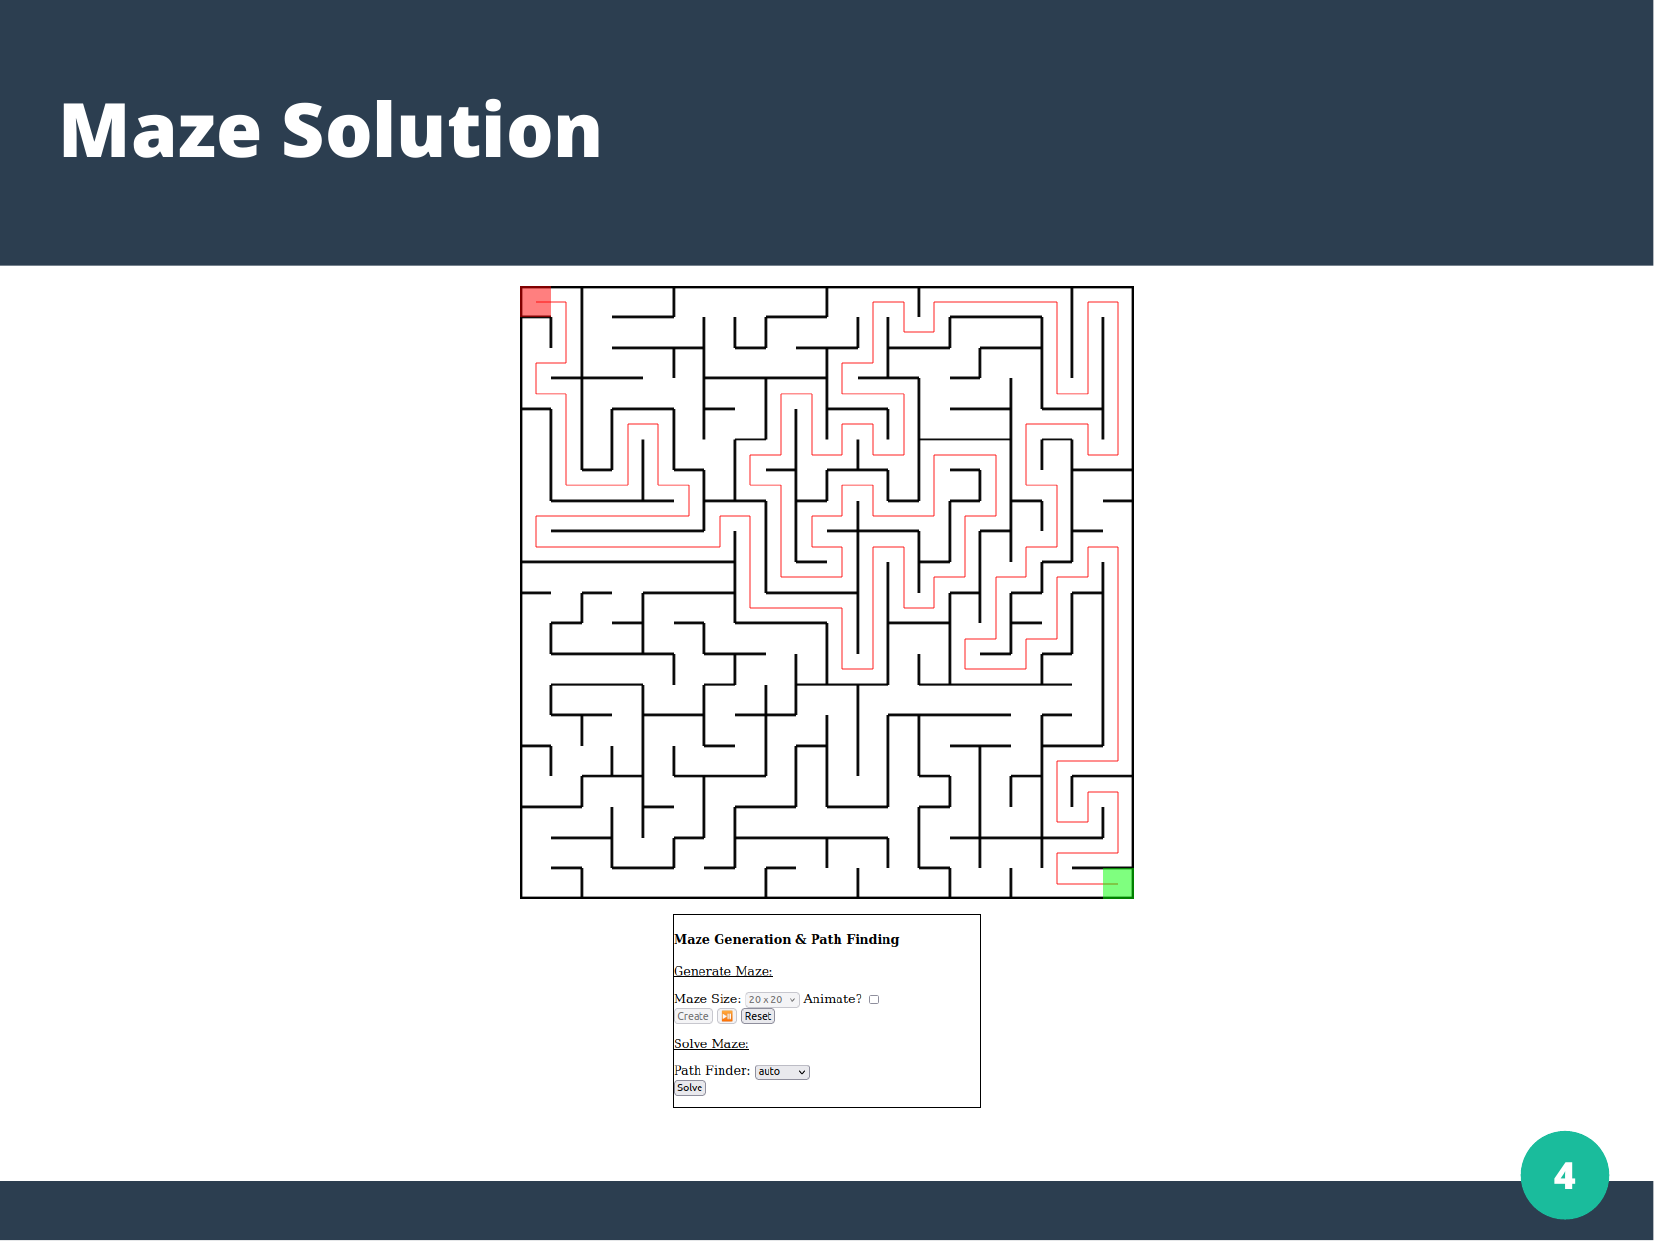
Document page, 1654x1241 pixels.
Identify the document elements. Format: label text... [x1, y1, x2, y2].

picture [516, 283, 1137, 1111]
title Maze Solution [59, 49, 1595, 207]
